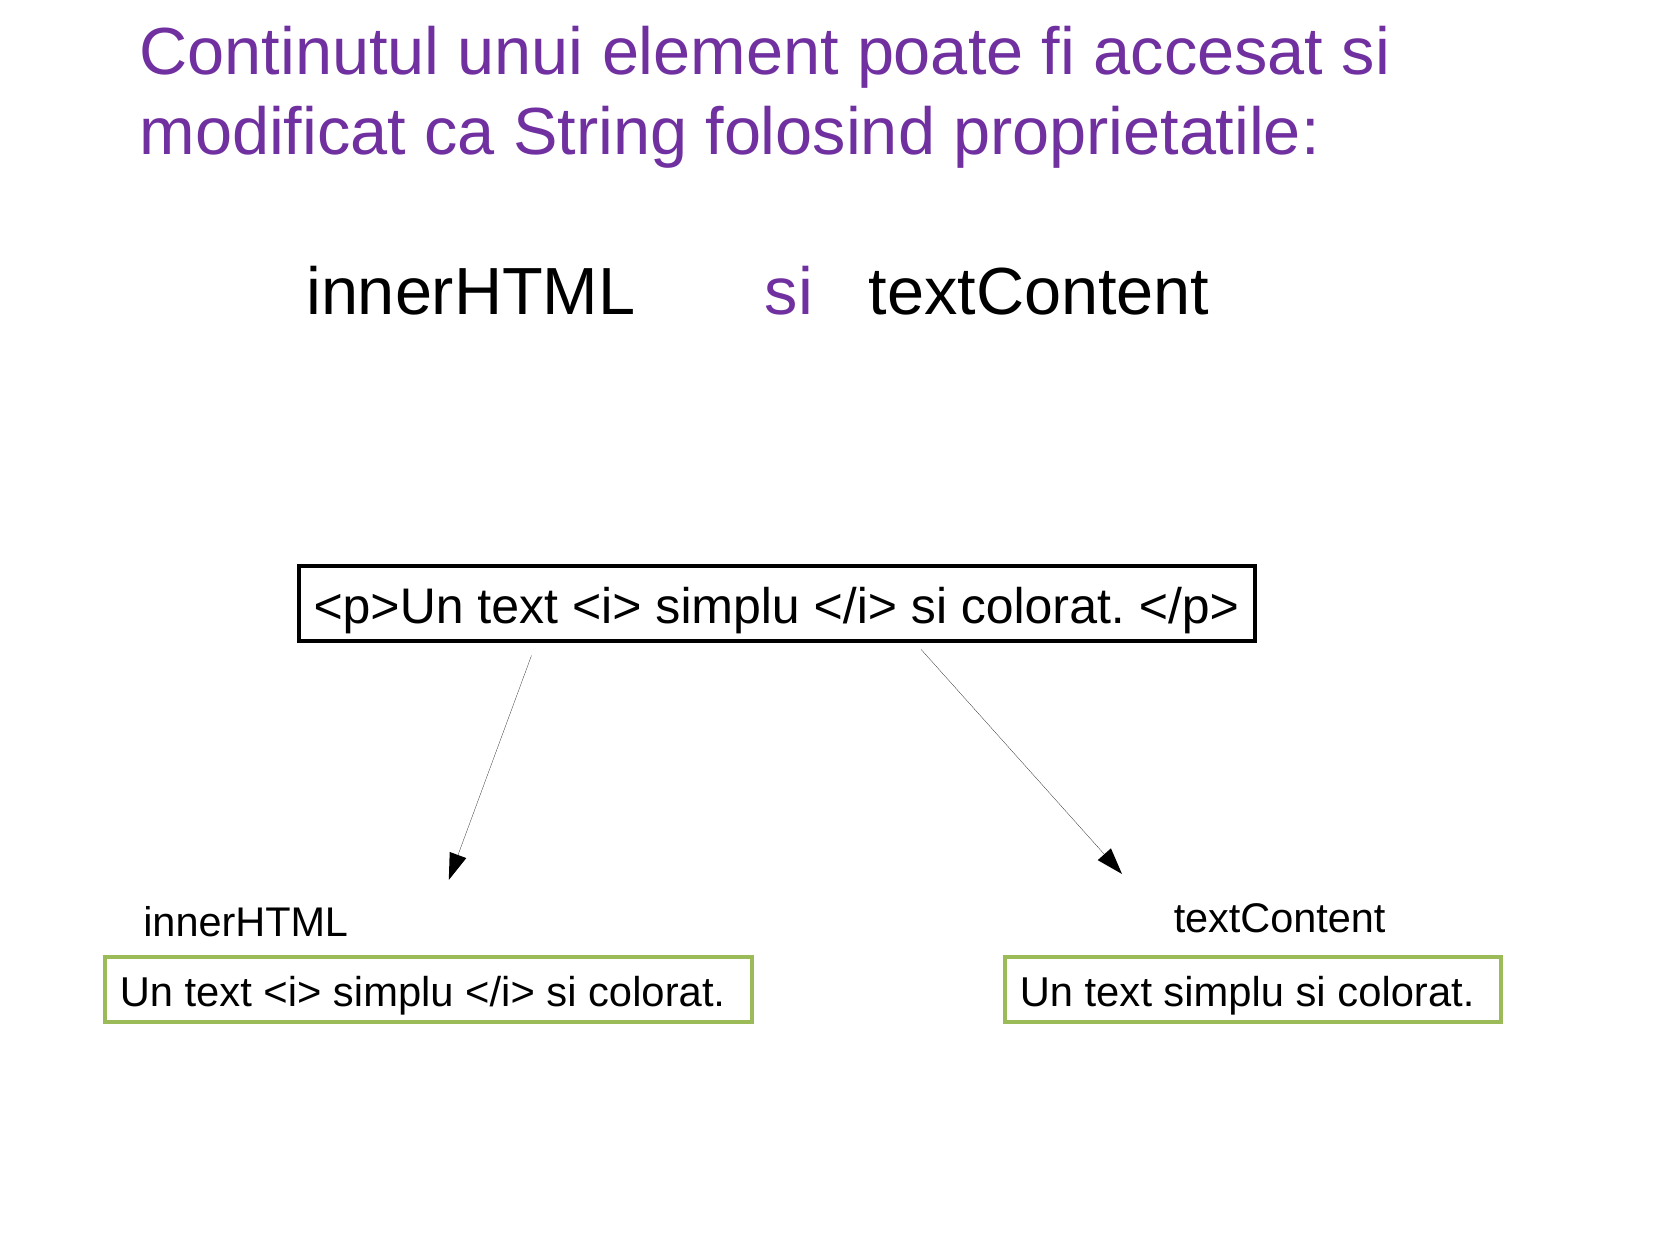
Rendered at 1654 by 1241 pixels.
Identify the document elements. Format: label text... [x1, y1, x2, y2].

text_box Un text simplu si colorat. [1005, 956, 1502, 1023]
text_box Continutul unui element poate fi accesat si modificat ca String folosind proprietatile: innerHTML si textContent [125, 0, 1425, 416]
text_box innerHTML [128, 887, 363, 953]
text_box textContent [1158, 883, 1401, 949]
text_box <p>Un text <i> simplu </i> si colorat. </p> [298, 565, 1255, 642]
text_box Un text <i> simplu </i> si colorat. [105, 956, 753, 1023]
